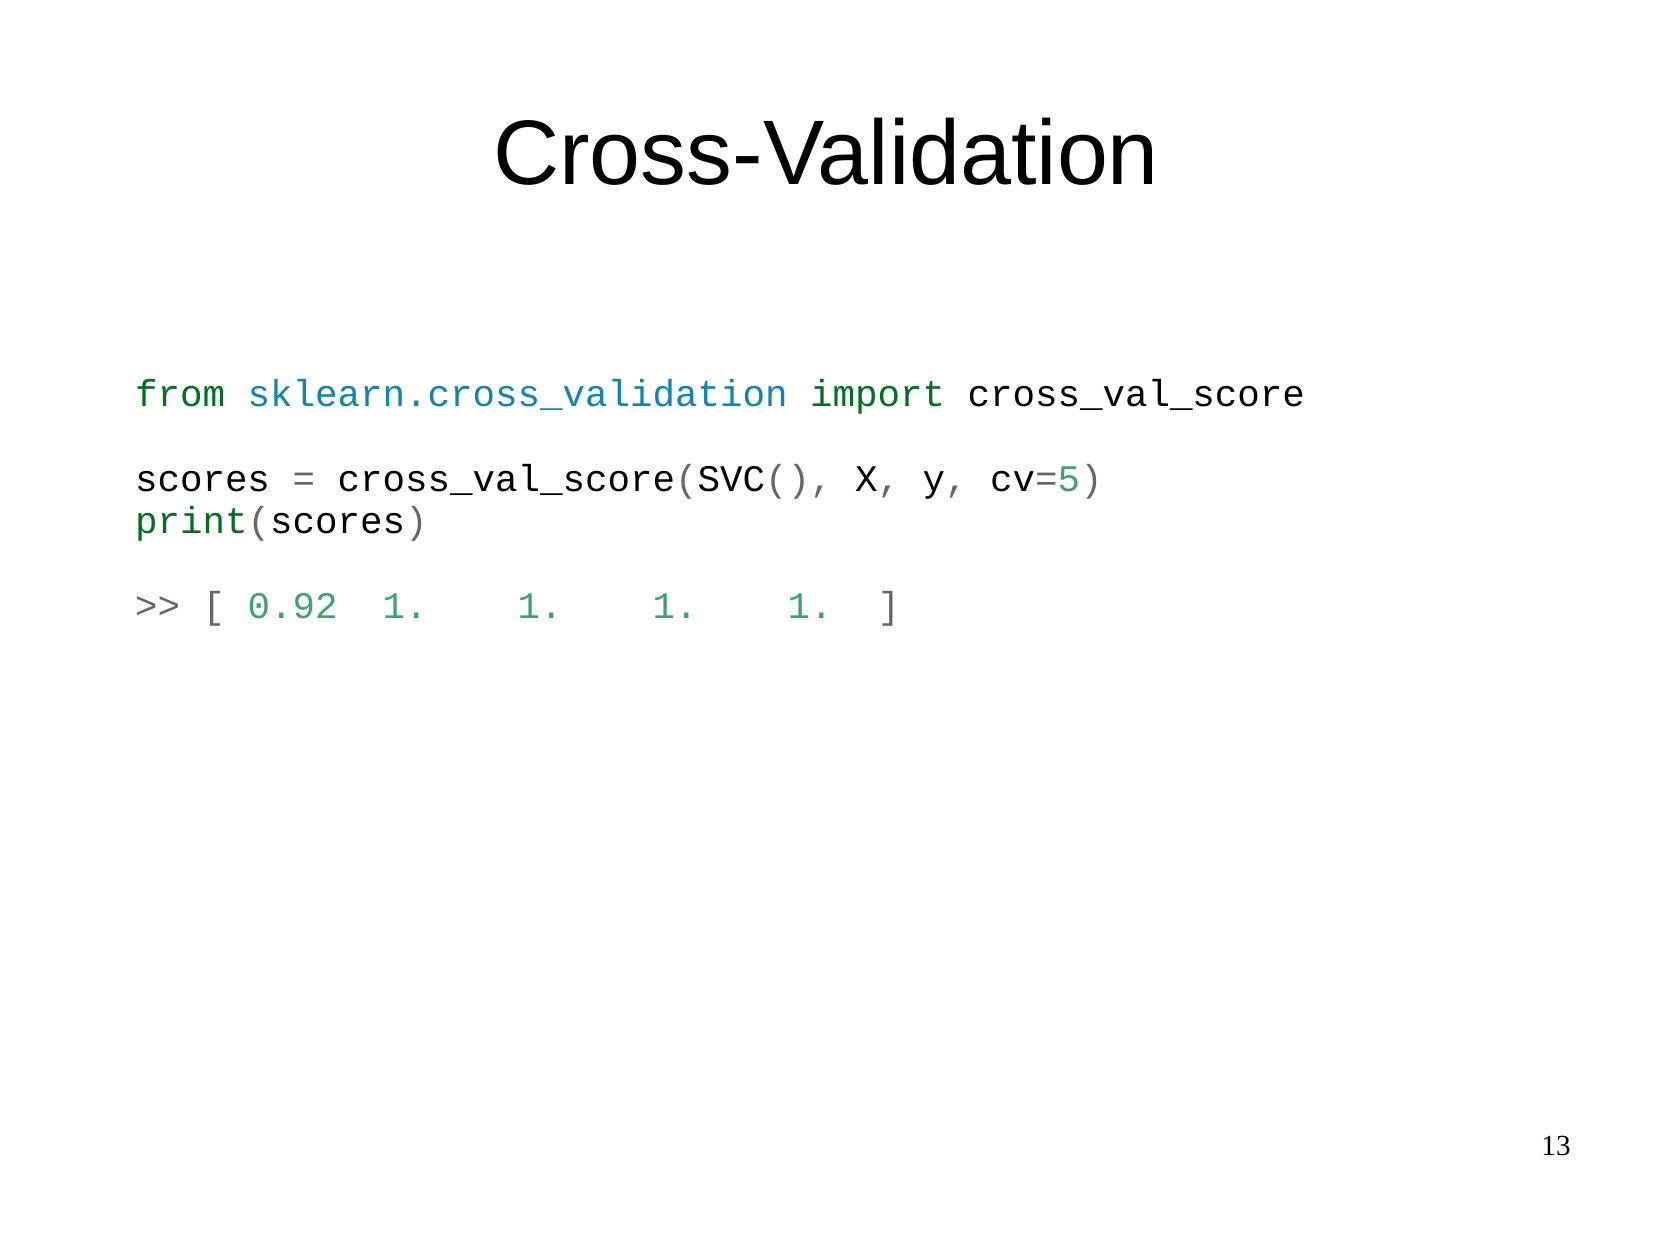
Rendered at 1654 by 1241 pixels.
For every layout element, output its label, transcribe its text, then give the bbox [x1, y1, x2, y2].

text_box from sklearn.cross_validation import cross_val_score scores = cross_val_score(SVC(), X, y, cv=5) print(scores) >> [ 0.92 1. 1. 1. 1. ] [135, 375, 1411, 675]
title Cross-Validation [82, 49, 1571, 257]
